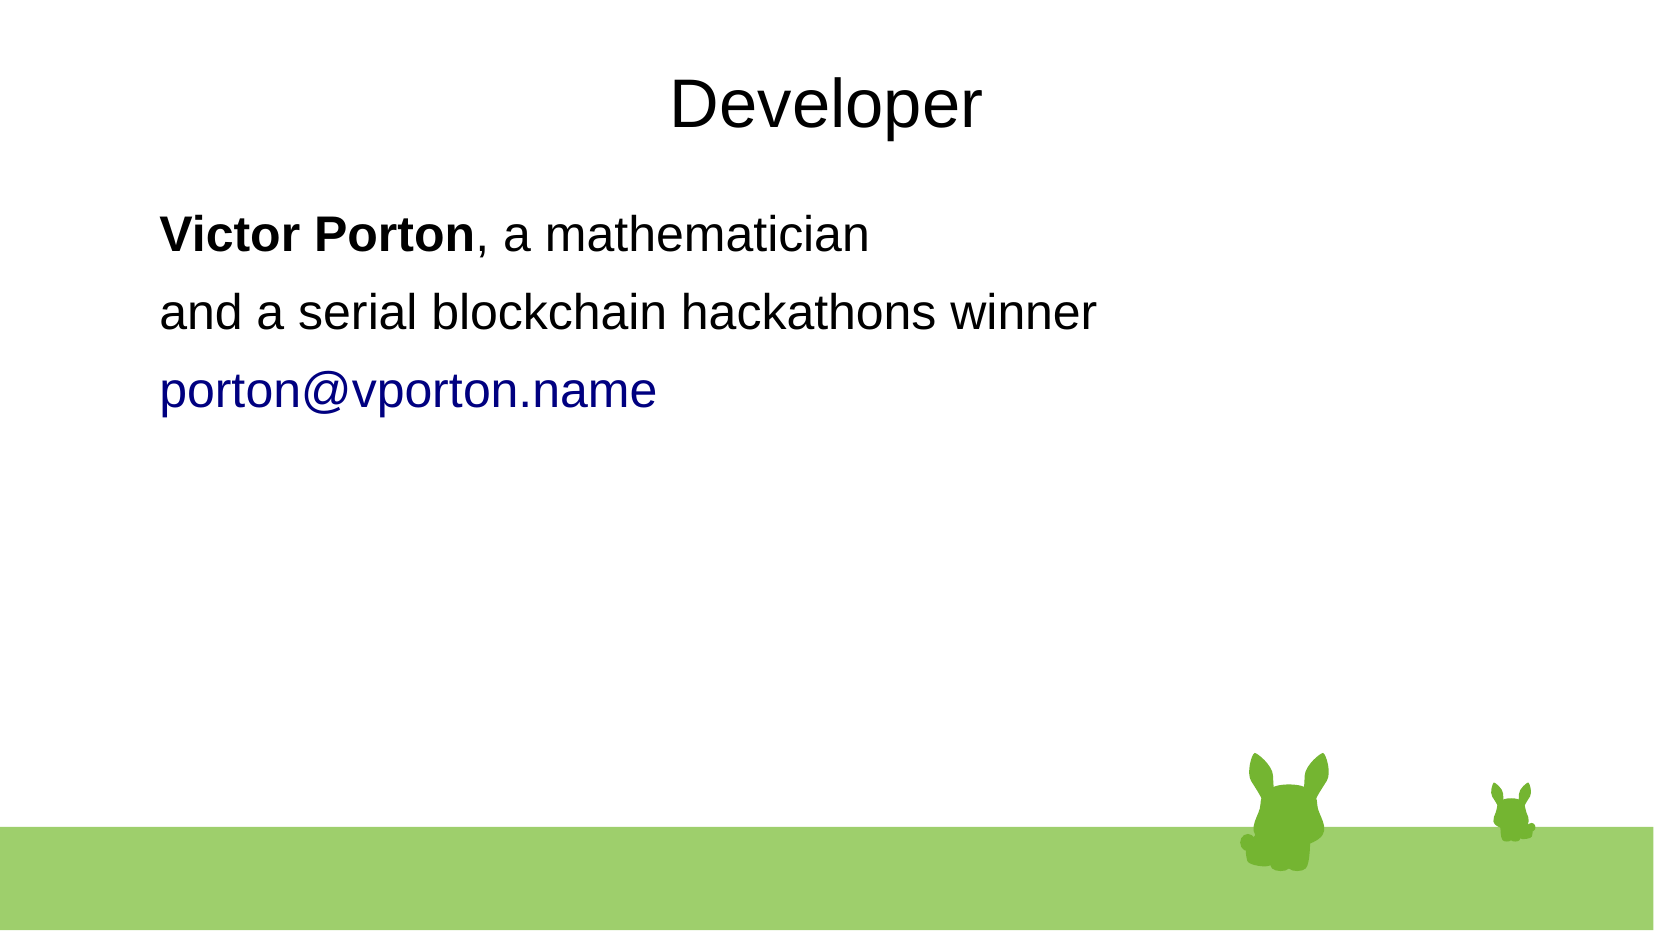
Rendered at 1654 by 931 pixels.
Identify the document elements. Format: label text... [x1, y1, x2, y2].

title Developer [88, 29, 1565, 178]
list Victor Porton, a mathematician and a serial blockchain hackathons winner porton@vporton.name [88, 206, 1565, 739]
